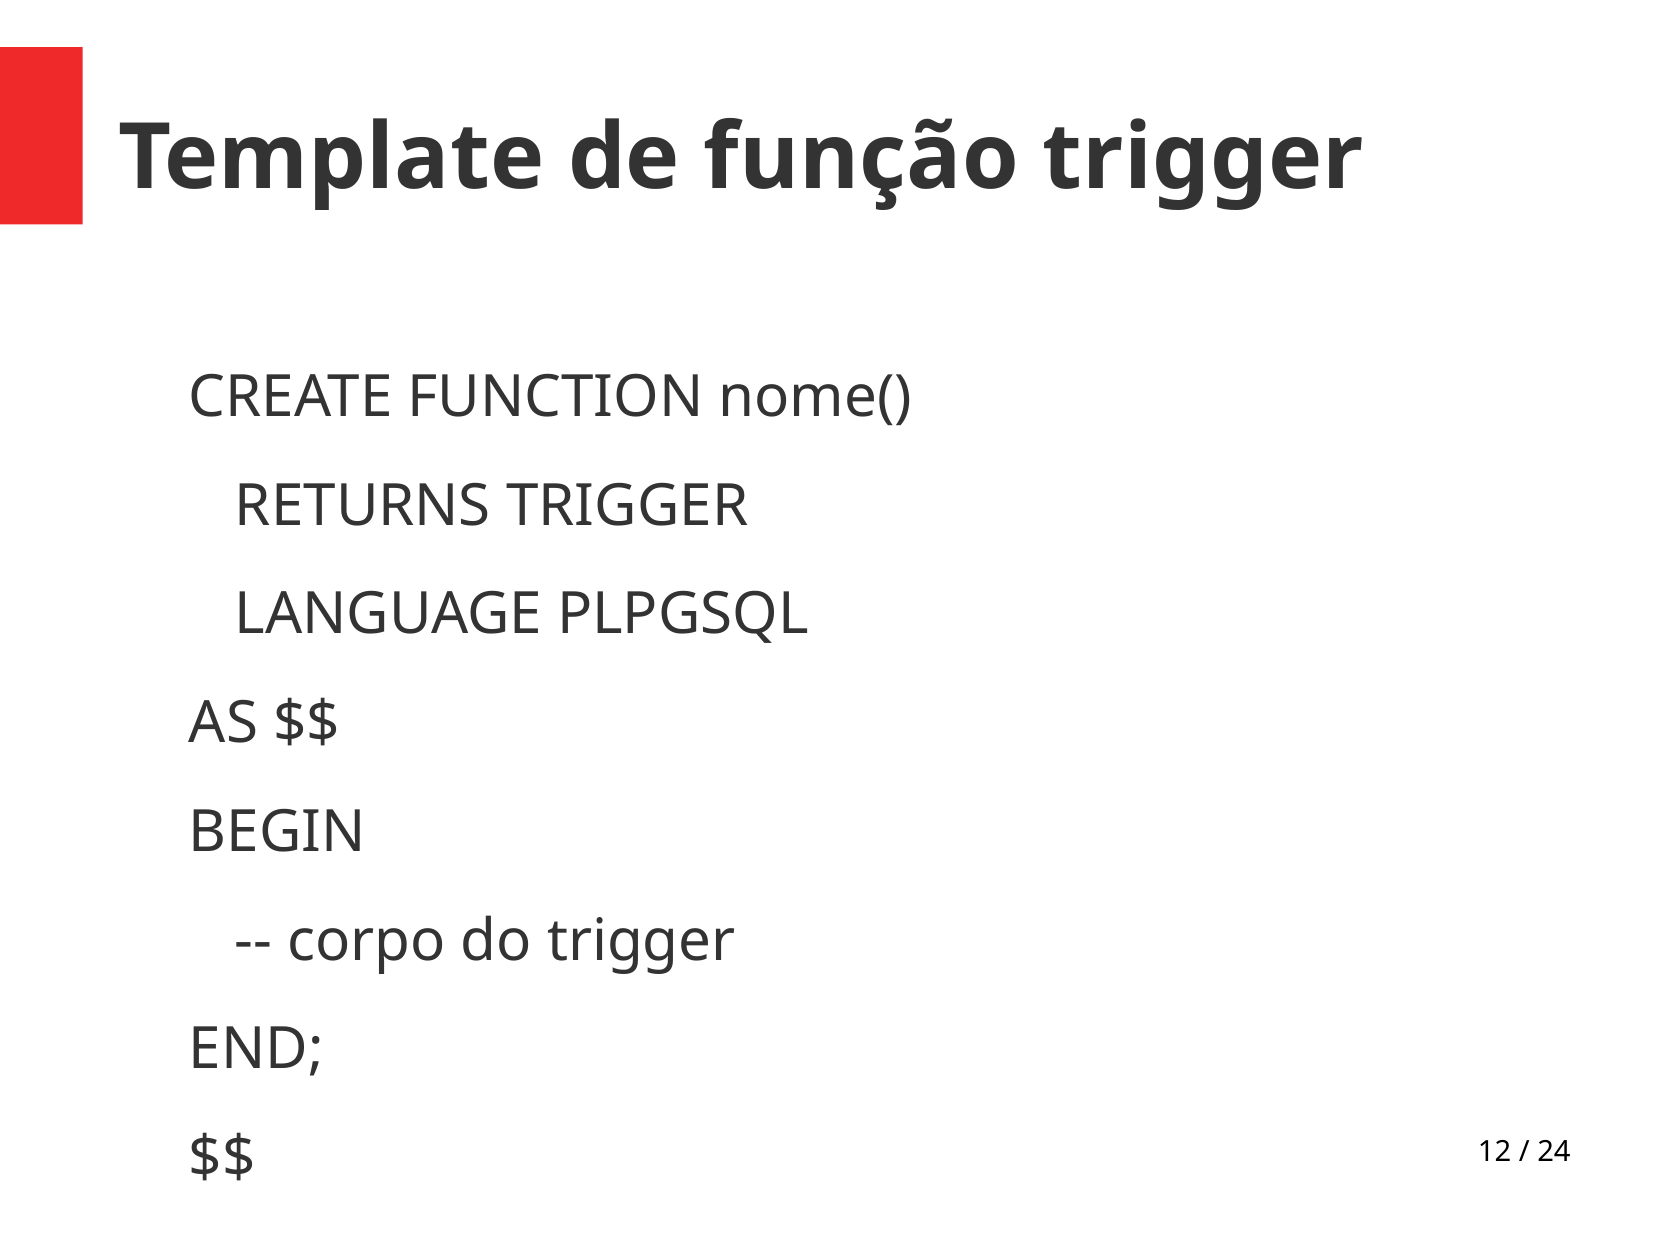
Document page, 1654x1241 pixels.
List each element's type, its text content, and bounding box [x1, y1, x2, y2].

title Template de função trigger [118, 49, 1571, 257]
list CREATE FUNCTION nome() RETURNS TRIGGER LANGUAGE PLPGSQL AS $$ BEGIN -- corpo do trigger END; $$ [118, 354, 1536, 1074]
